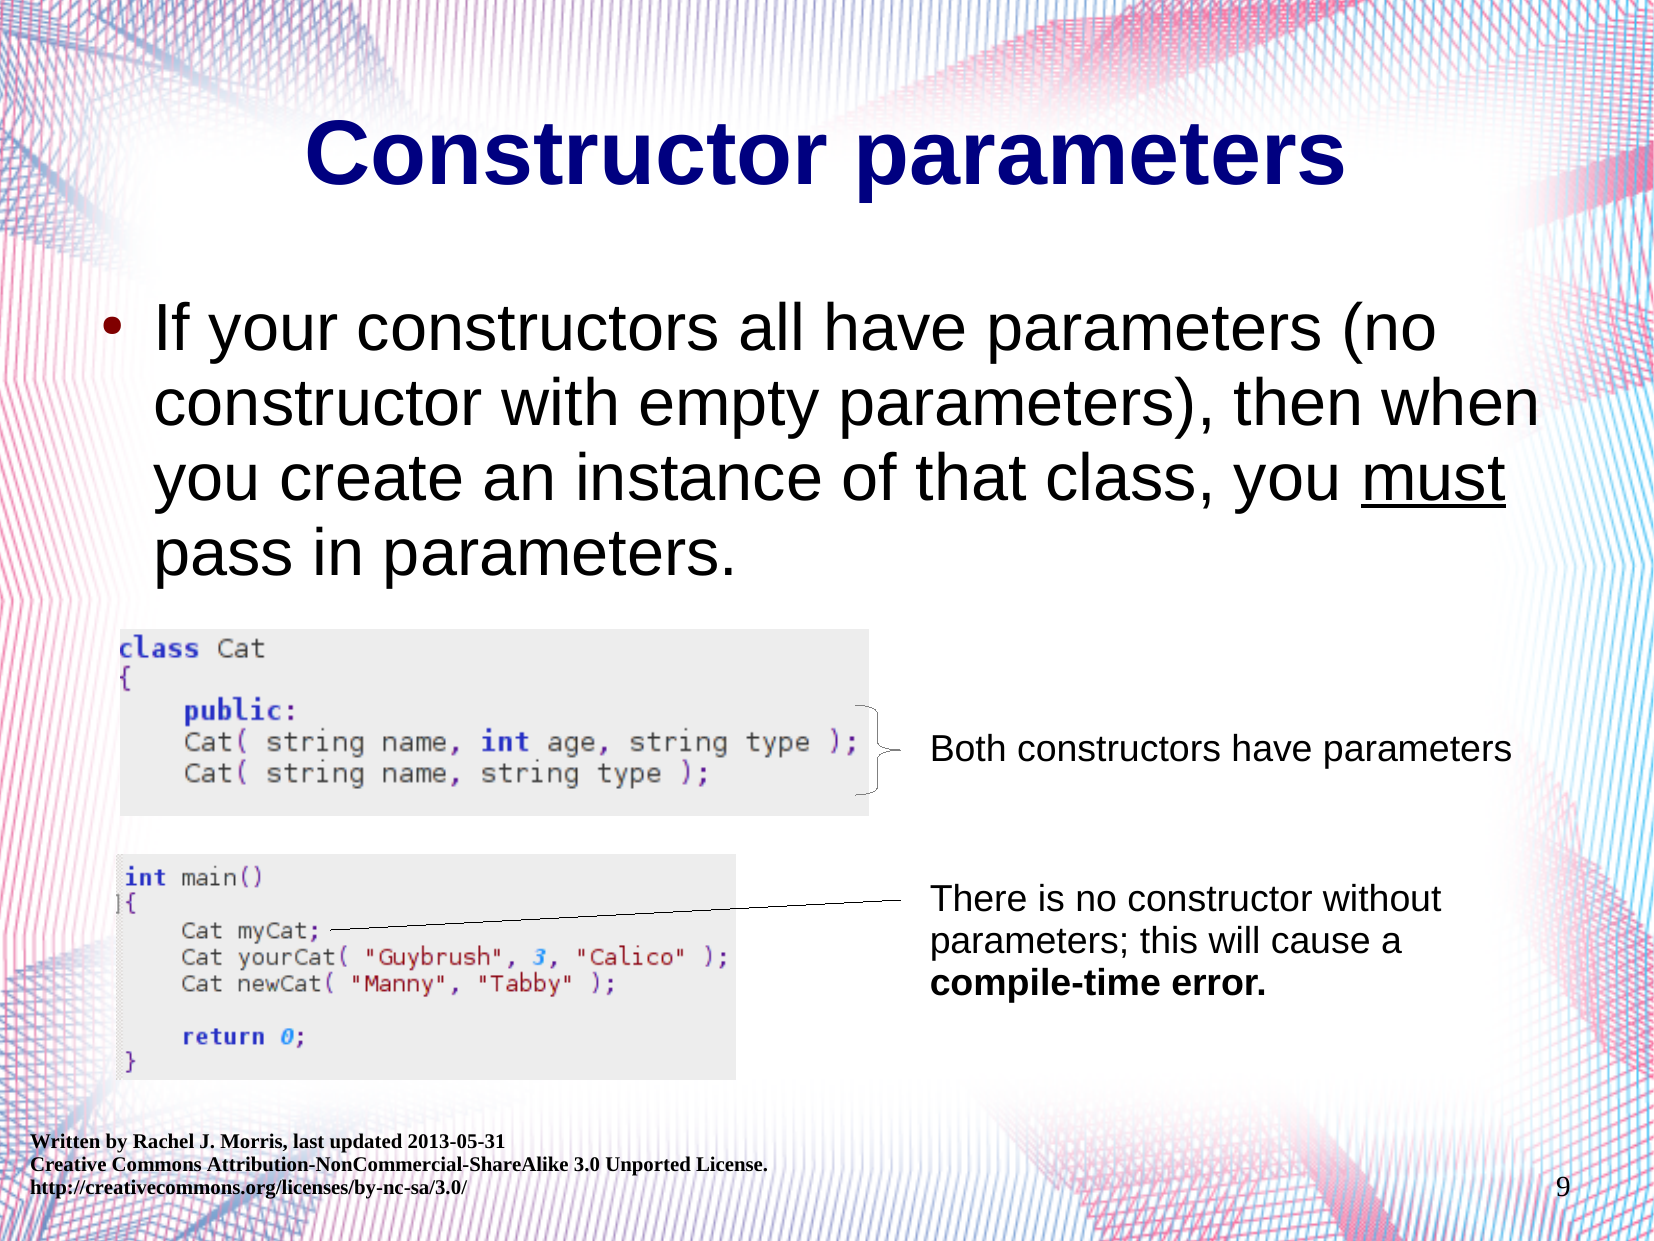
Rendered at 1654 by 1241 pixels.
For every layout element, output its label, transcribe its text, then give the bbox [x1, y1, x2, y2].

text_box Both constructors have parameters [915, 720, 1573, 777]
list If your constructors all have parameters (no constructor with empty parameters), then when you create an instance of that class, you must pass in parameters. [82, 290, 1571, 1010]
picture [0, 0, 1654, 1241]
text_box There is no constructor without parameters; this will cause a compile-time error. [915, 870, 1546, 1011]
title Constructor parameters [82, 49, 1571, 257]
